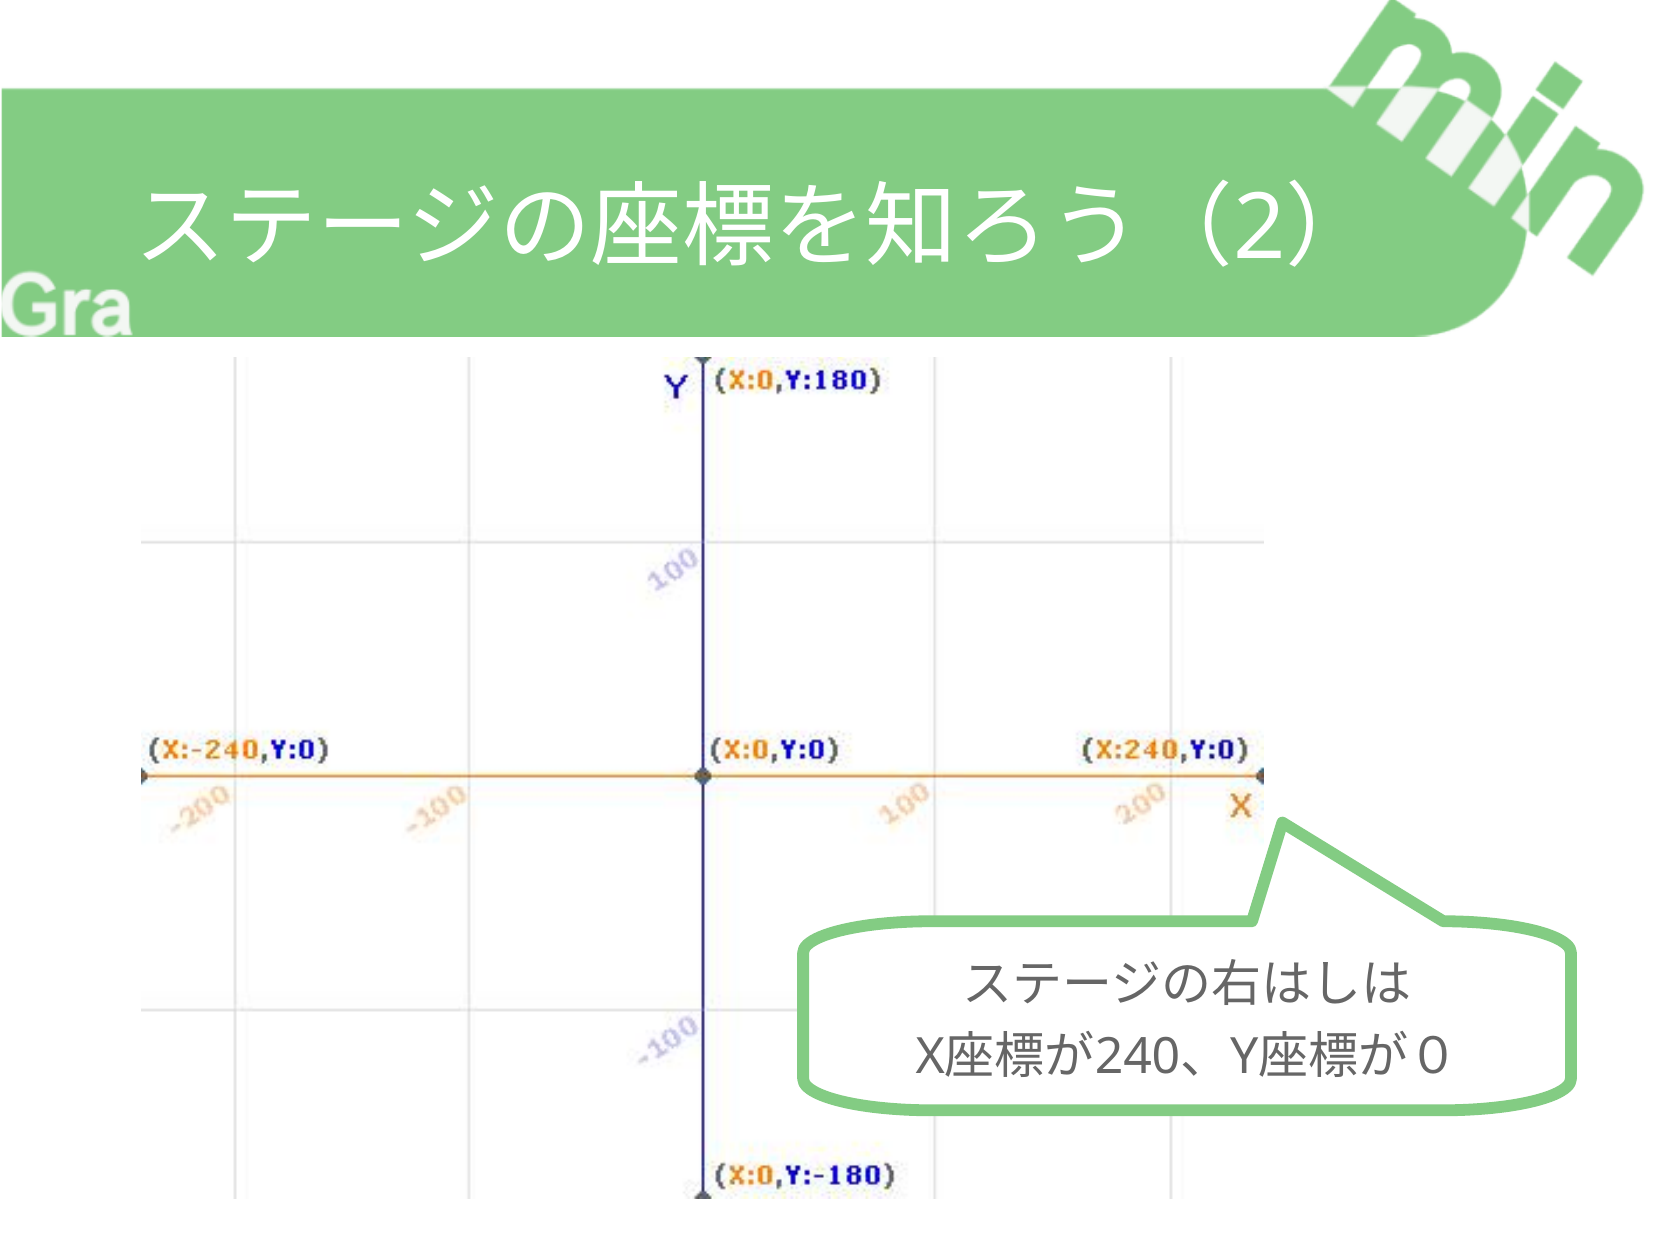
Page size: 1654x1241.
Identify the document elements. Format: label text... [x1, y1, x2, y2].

picture [1, 0, 1654, 337]
picture [141, 357, 1264, 1199]
title ステージの座標を知ろう（2） [11, 147, 1501, 290]
text_box ステージの右はしは X座標が240、Y座標が０ [803, 822, 1571, 1111]
